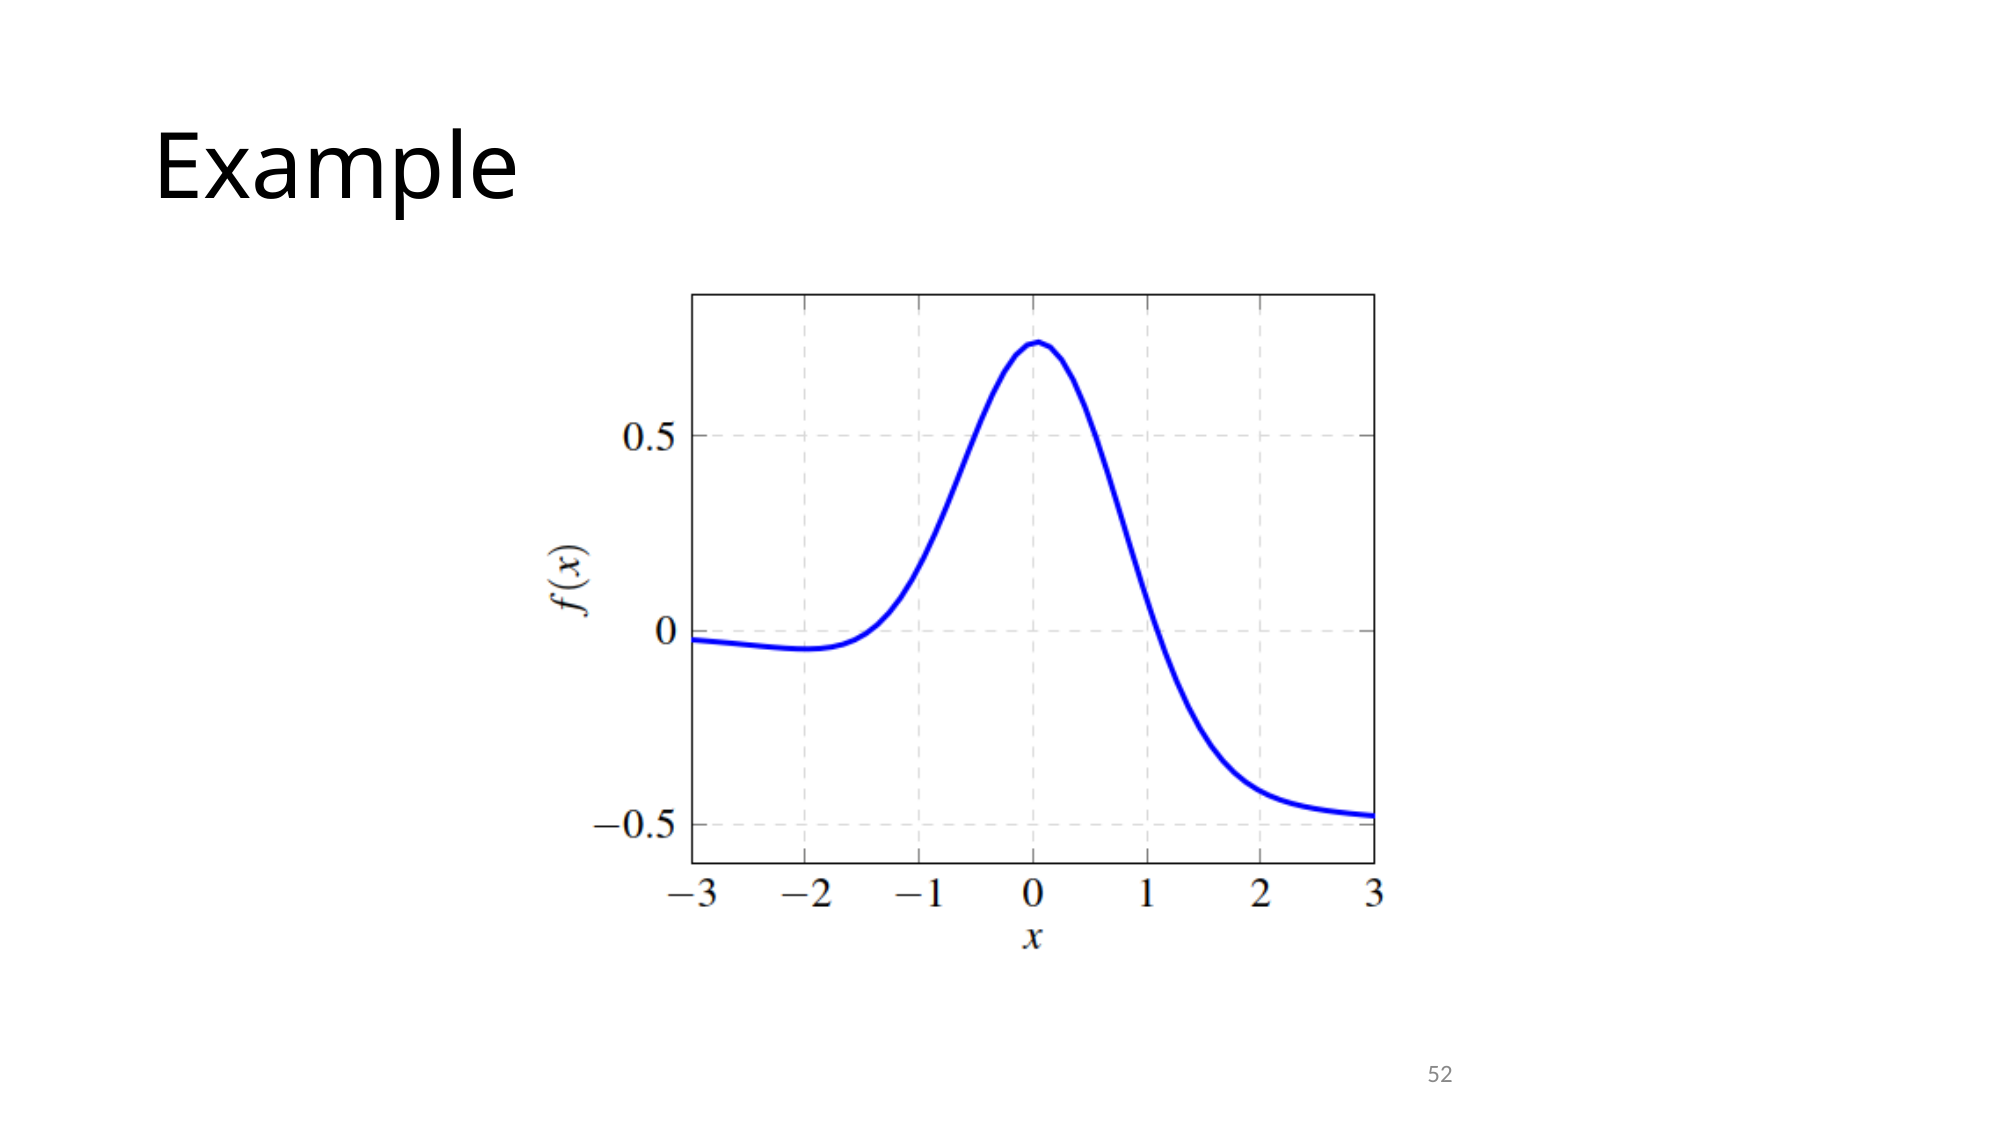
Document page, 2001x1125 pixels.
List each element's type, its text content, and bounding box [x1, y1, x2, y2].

picture [521, 259, 1416, 965]
title Example [137, 59, 1863, 278]
text_box [1412, 1042, 1863, 1103]
